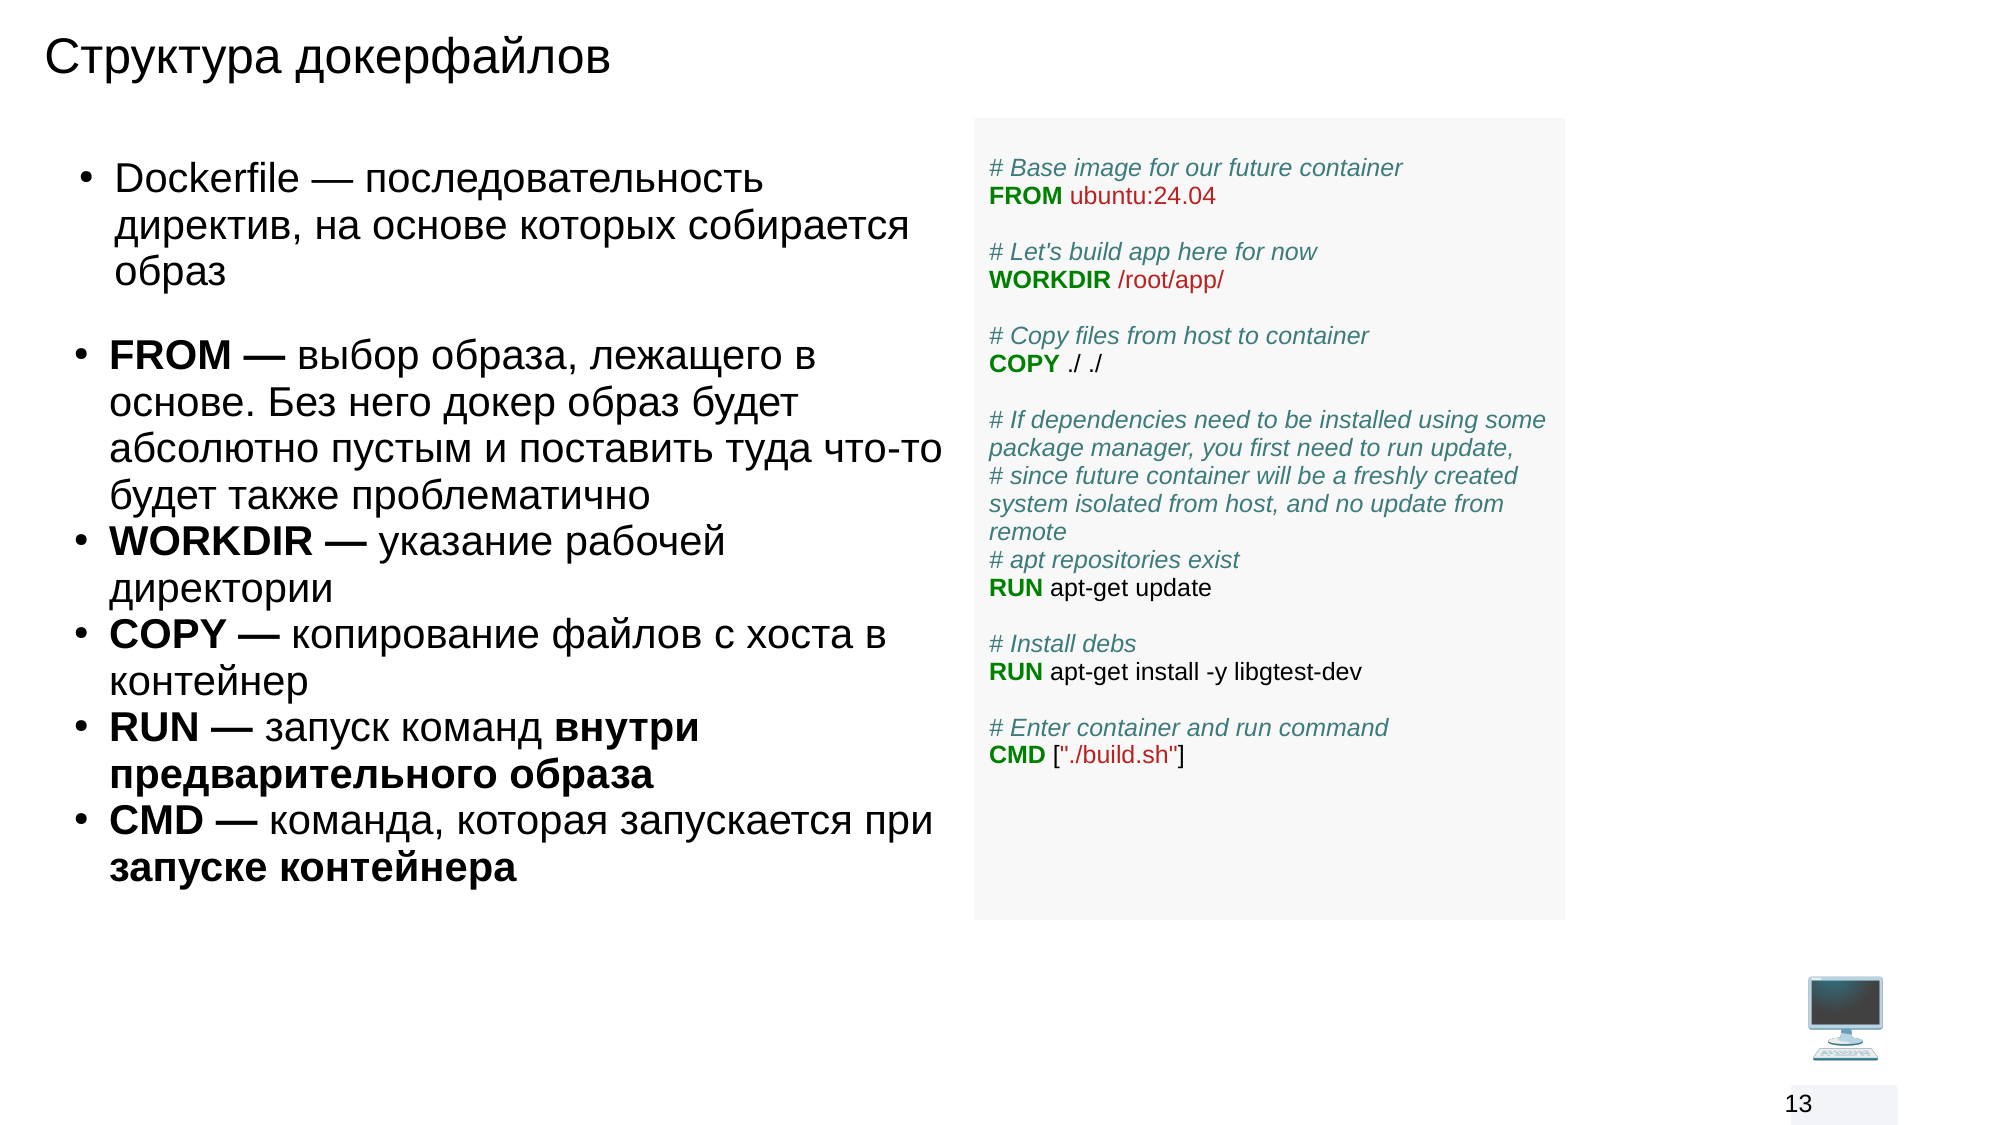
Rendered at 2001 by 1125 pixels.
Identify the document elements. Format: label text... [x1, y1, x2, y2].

text_box Структура докерфайлов [29, 21, 1595, 92]
picture [1801, 974, 1890, 1063]
text_box FROM — выбор образа, лежащего в основе. Без него докер образ будет абсолютно пустым и поставить туда что-то будет также проблематично WORKDIR — указание рабочей директории COPY — копирование файлов с хоста в контейнер RUN — запуск команд внутри предварительного образа CMD — команда, которая запускается при запуске контейнера [59, 324, 970, 1037]
text_box # Base image for our future container FROM ubuntu:24.04 # Let's build app here for now WORKDIR /root/app/ # Copy files from host to container COPY ./ ./ # If dependencies need to be installed using some package manager, you first need to run update, # since future container will be a freshly created system isolated from host, and no update from remote # apt repositories exist RUN apt-get update # Install debs RUN apt-get install -y libgtest-dev # Enter container and run command CMD ["./build.sh"] [974, 118, 1565, 920]
text_box <number> [1769, 1082, 1914, 1125]
text_box Dockerfile — последовательность директив, на основе которых собирается образ [64, 147, 975, 395]
